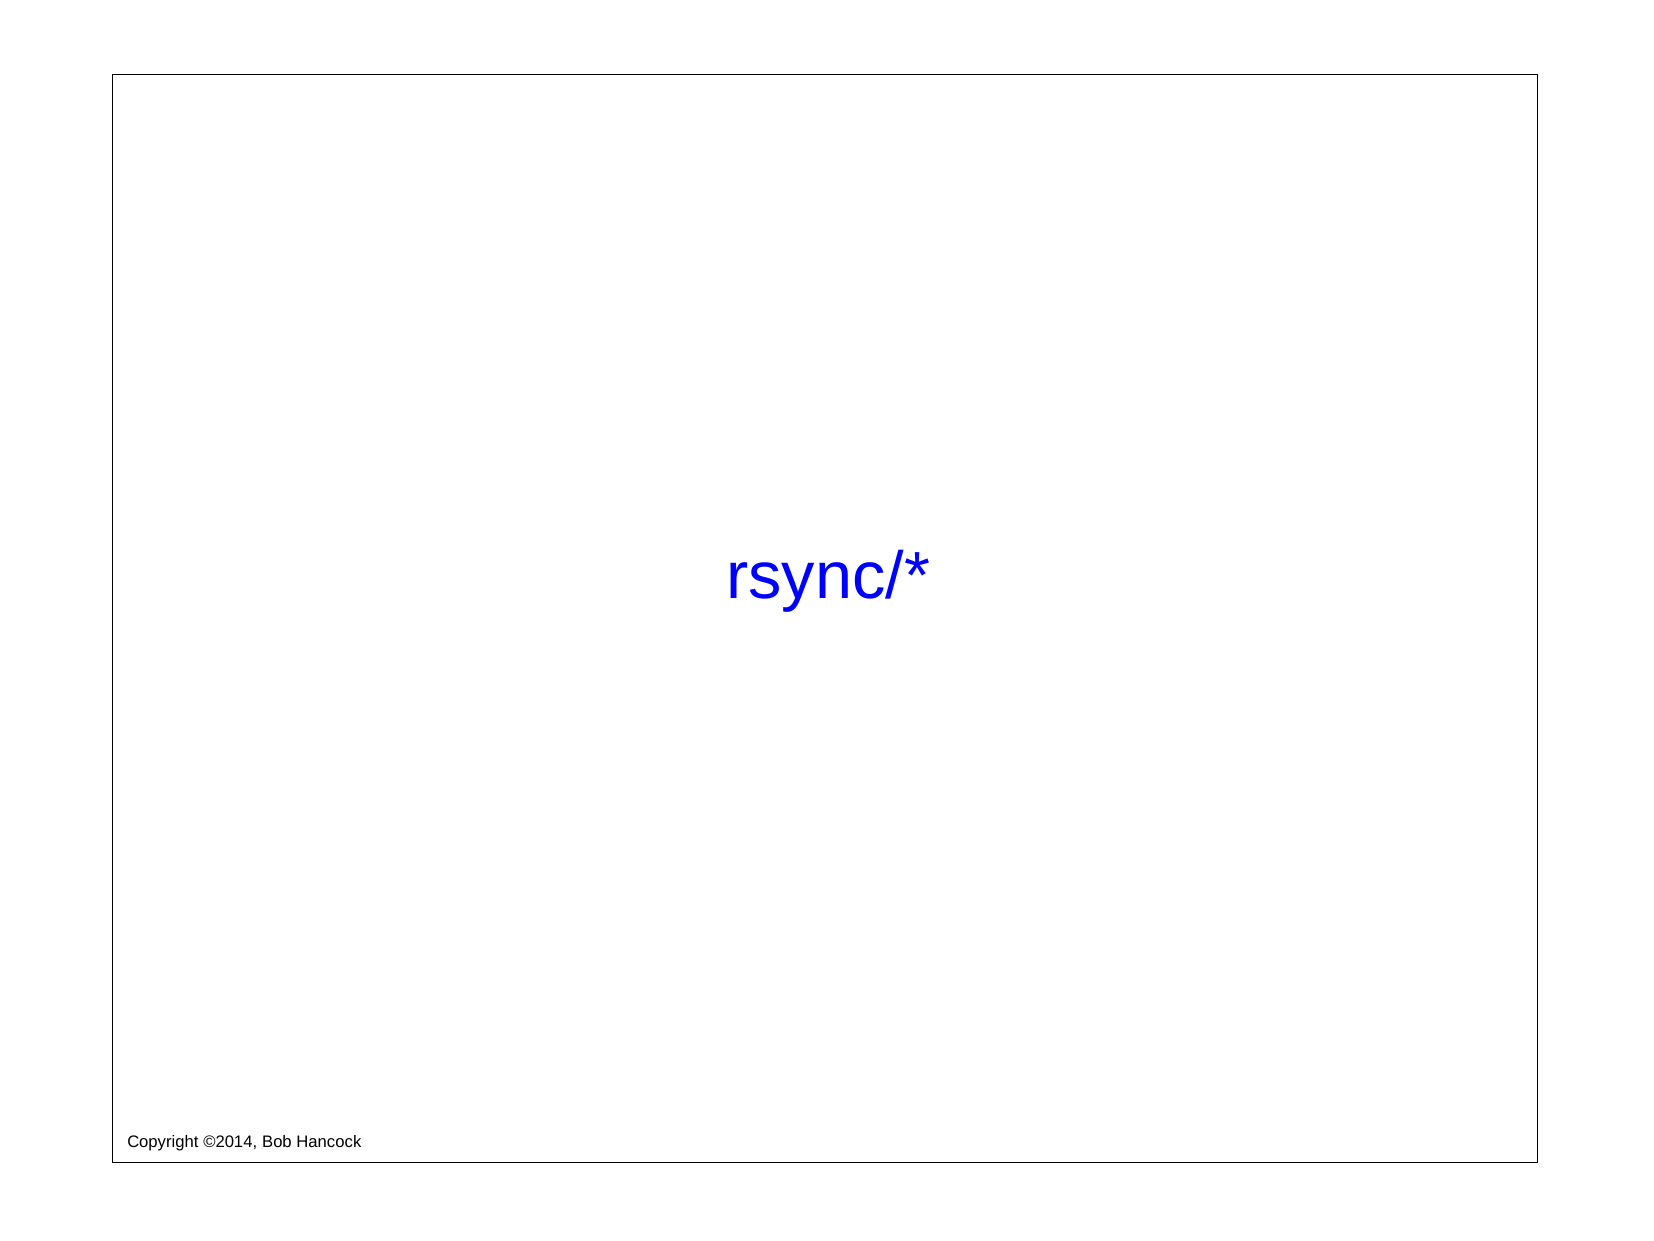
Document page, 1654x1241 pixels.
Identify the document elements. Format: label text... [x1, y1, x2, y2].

subtitle rsync/* [251, 164, 1407, 1099]
text_box Copyright ©2014, Bob Hancock [112, 1125, 376, 1159]
